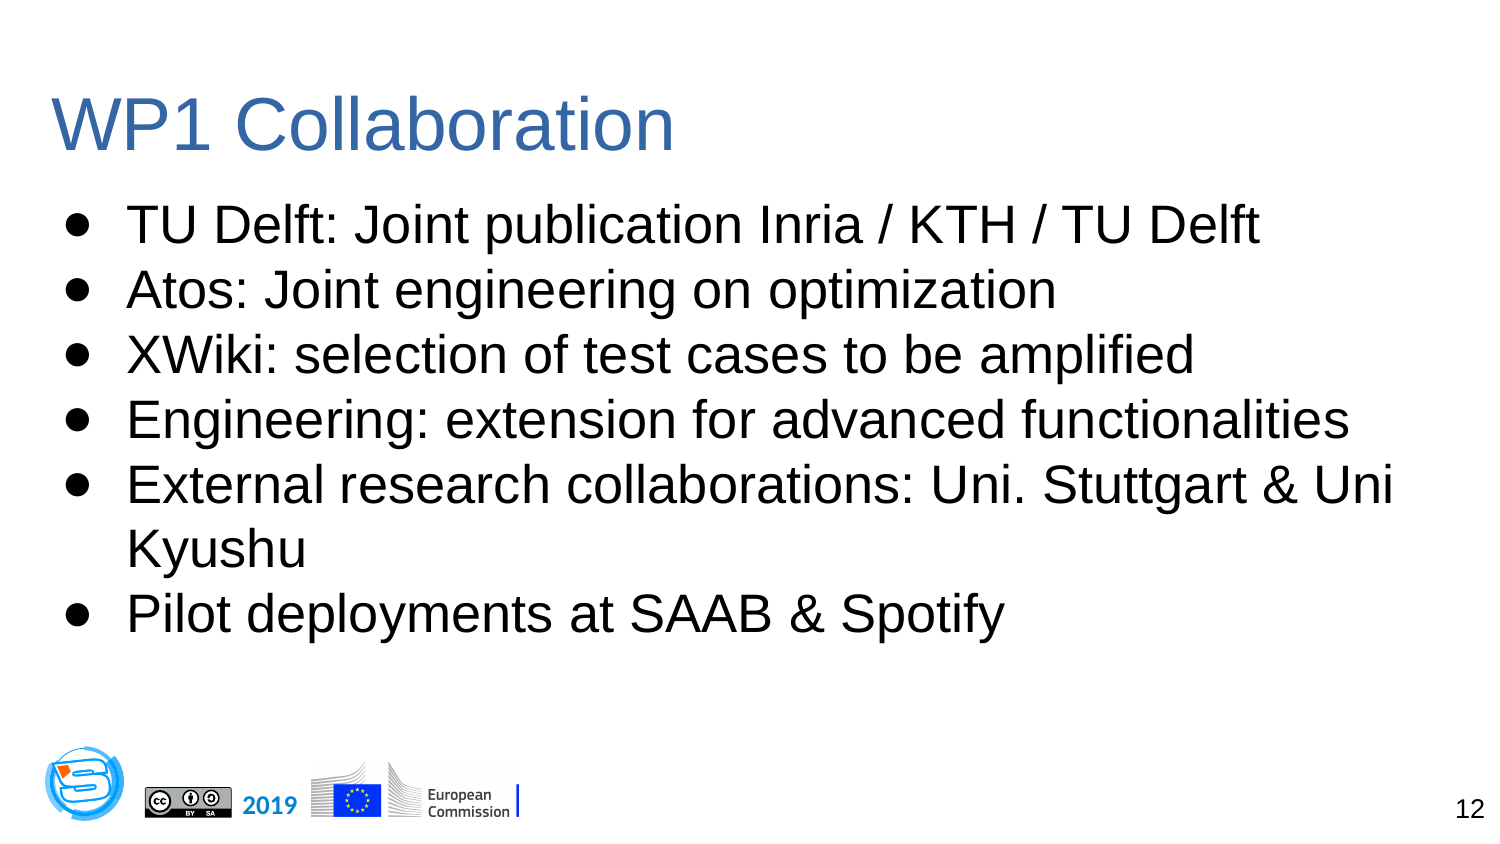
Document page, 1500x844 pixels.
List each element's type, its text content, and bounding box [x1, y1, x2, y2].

picture [311, 761, 519, 817]
text_box <number> [1410, 775, 1500, 841]
list TU Delft: Joint publication Inria / KTH / TU Delft Atos: Joint engineering on optimization XWiki: selection of test cases to be amplified Engineering: extension for advanced functionalities External research collaborations: Uni. Stuttgart & Uni Kyushu Pilot deployments at SAAB & Spotify [51, 189, 1449, 750]
title WP1 Collaboration [51, 72, 1449, 167]
